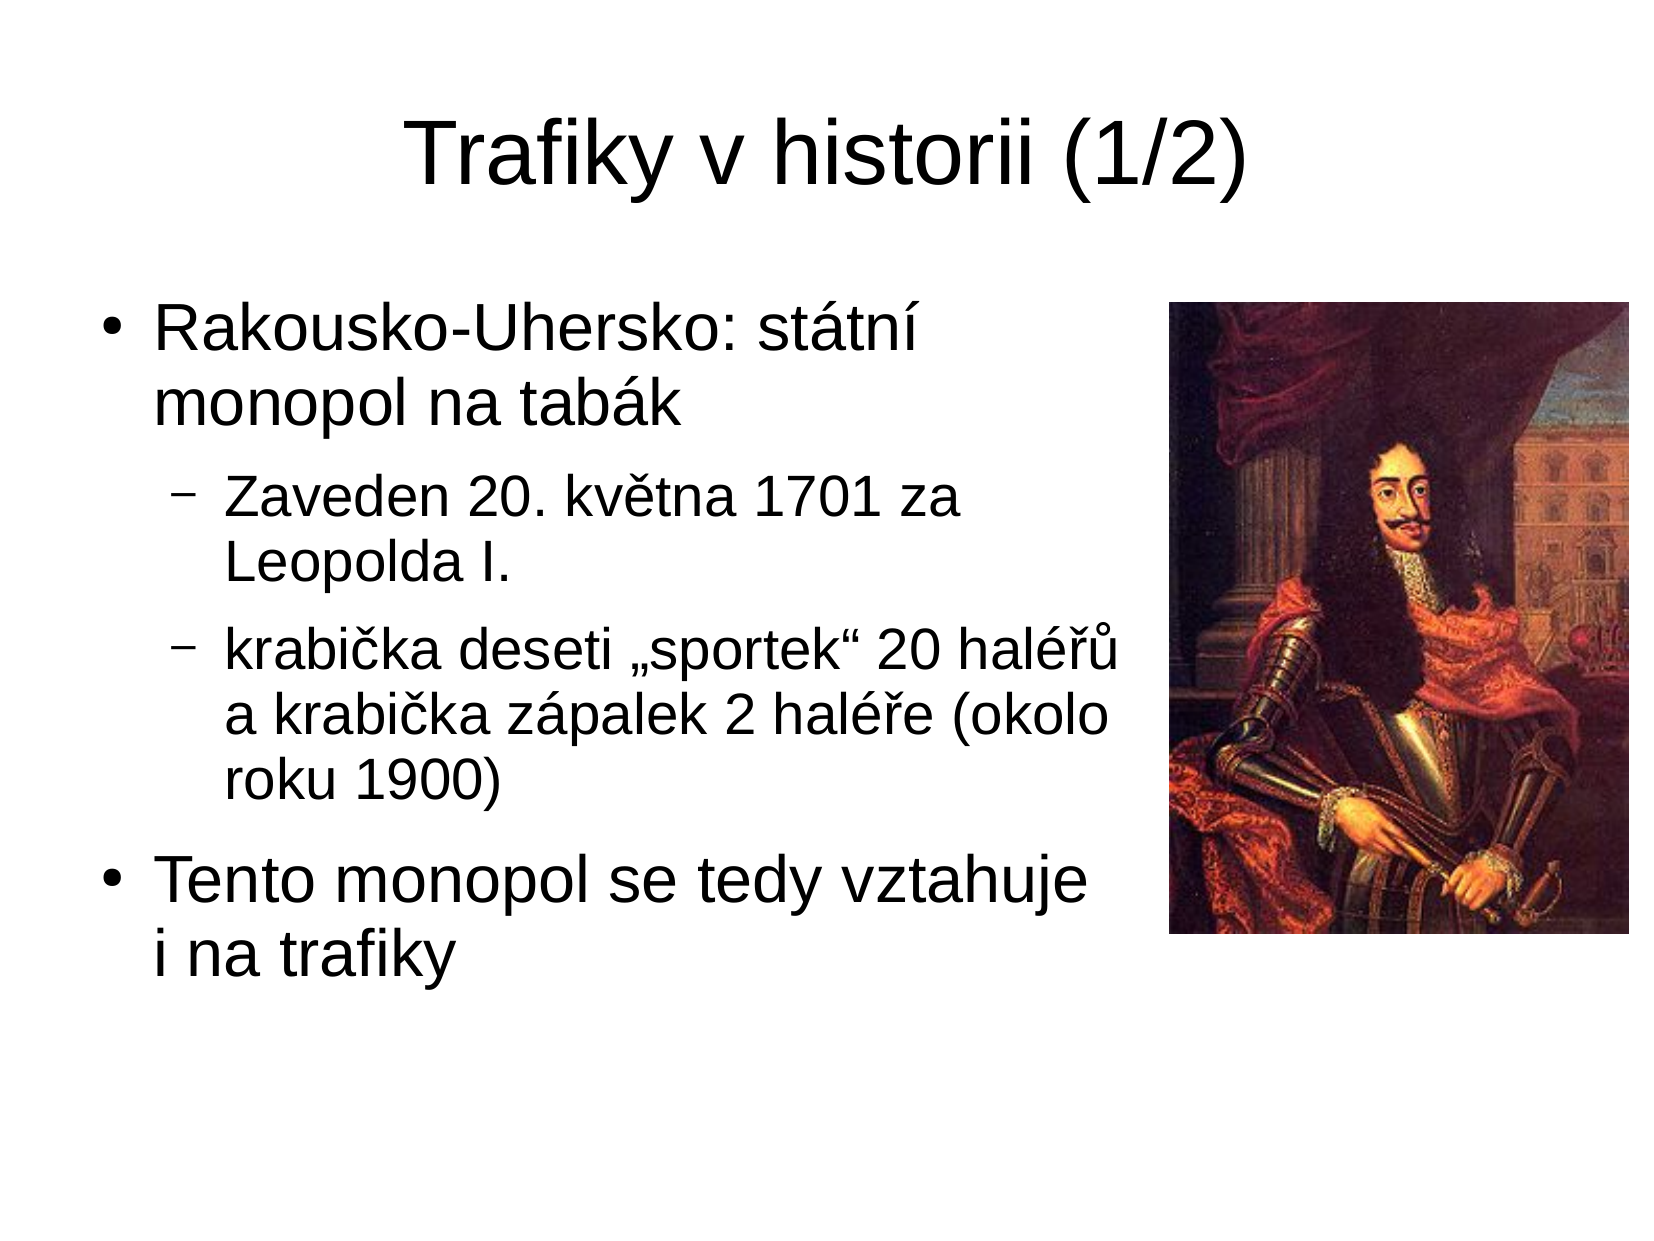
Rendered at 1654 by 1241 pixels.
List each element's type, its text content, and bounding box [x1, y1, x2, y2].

list Rakousko-Uhersko: státní monopol na tabák Zaveden 20. května 1701 za Leopolda I. krabička deseti „sportek“ 20 haléřů a krabička zápalek 2 haléře (okolo roku 1900) Tento monopol se tedy vztahuje i na trafiky [82, 290, 1134, 1010]
title Trafiky v historii (1/2) [82, 49, 1571, 257]
picture [1169, 302, 1629, 934]
